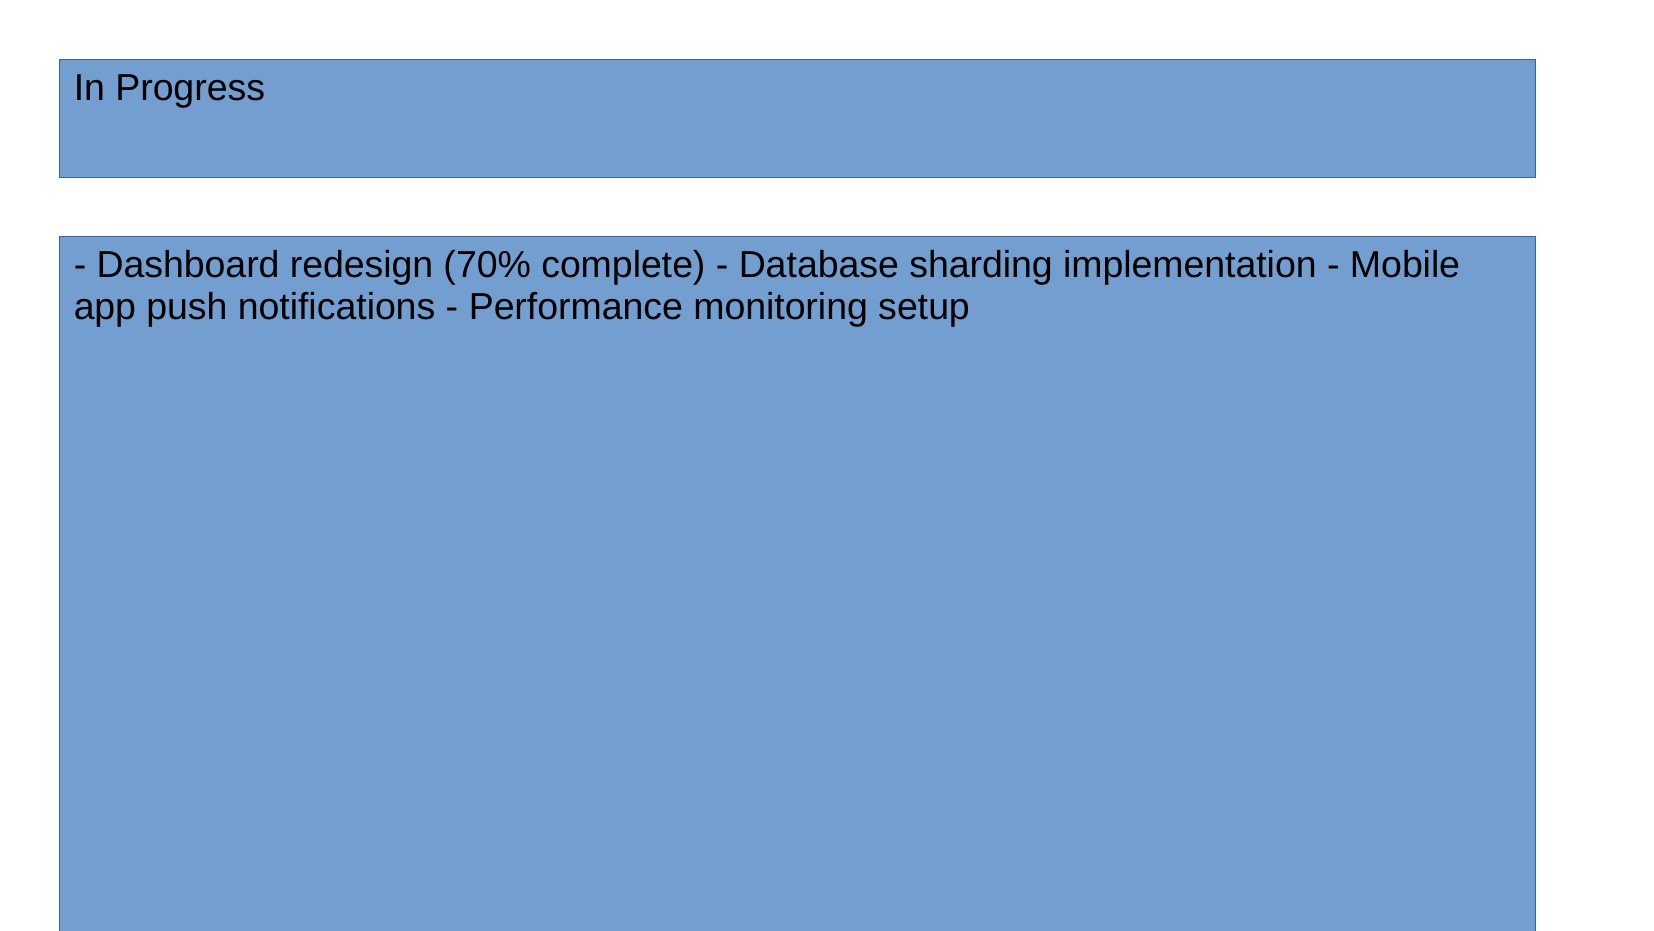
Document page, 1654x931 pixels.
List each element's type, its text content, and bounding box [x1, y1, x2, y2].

text_box - Dashboard redesign (70% complete) - Database sharding implementation - Mobile app push notifications - Performance monitoring setup [59, 236, 1536, 931]
text_box In Progress [59, 59, 1536, 178]
